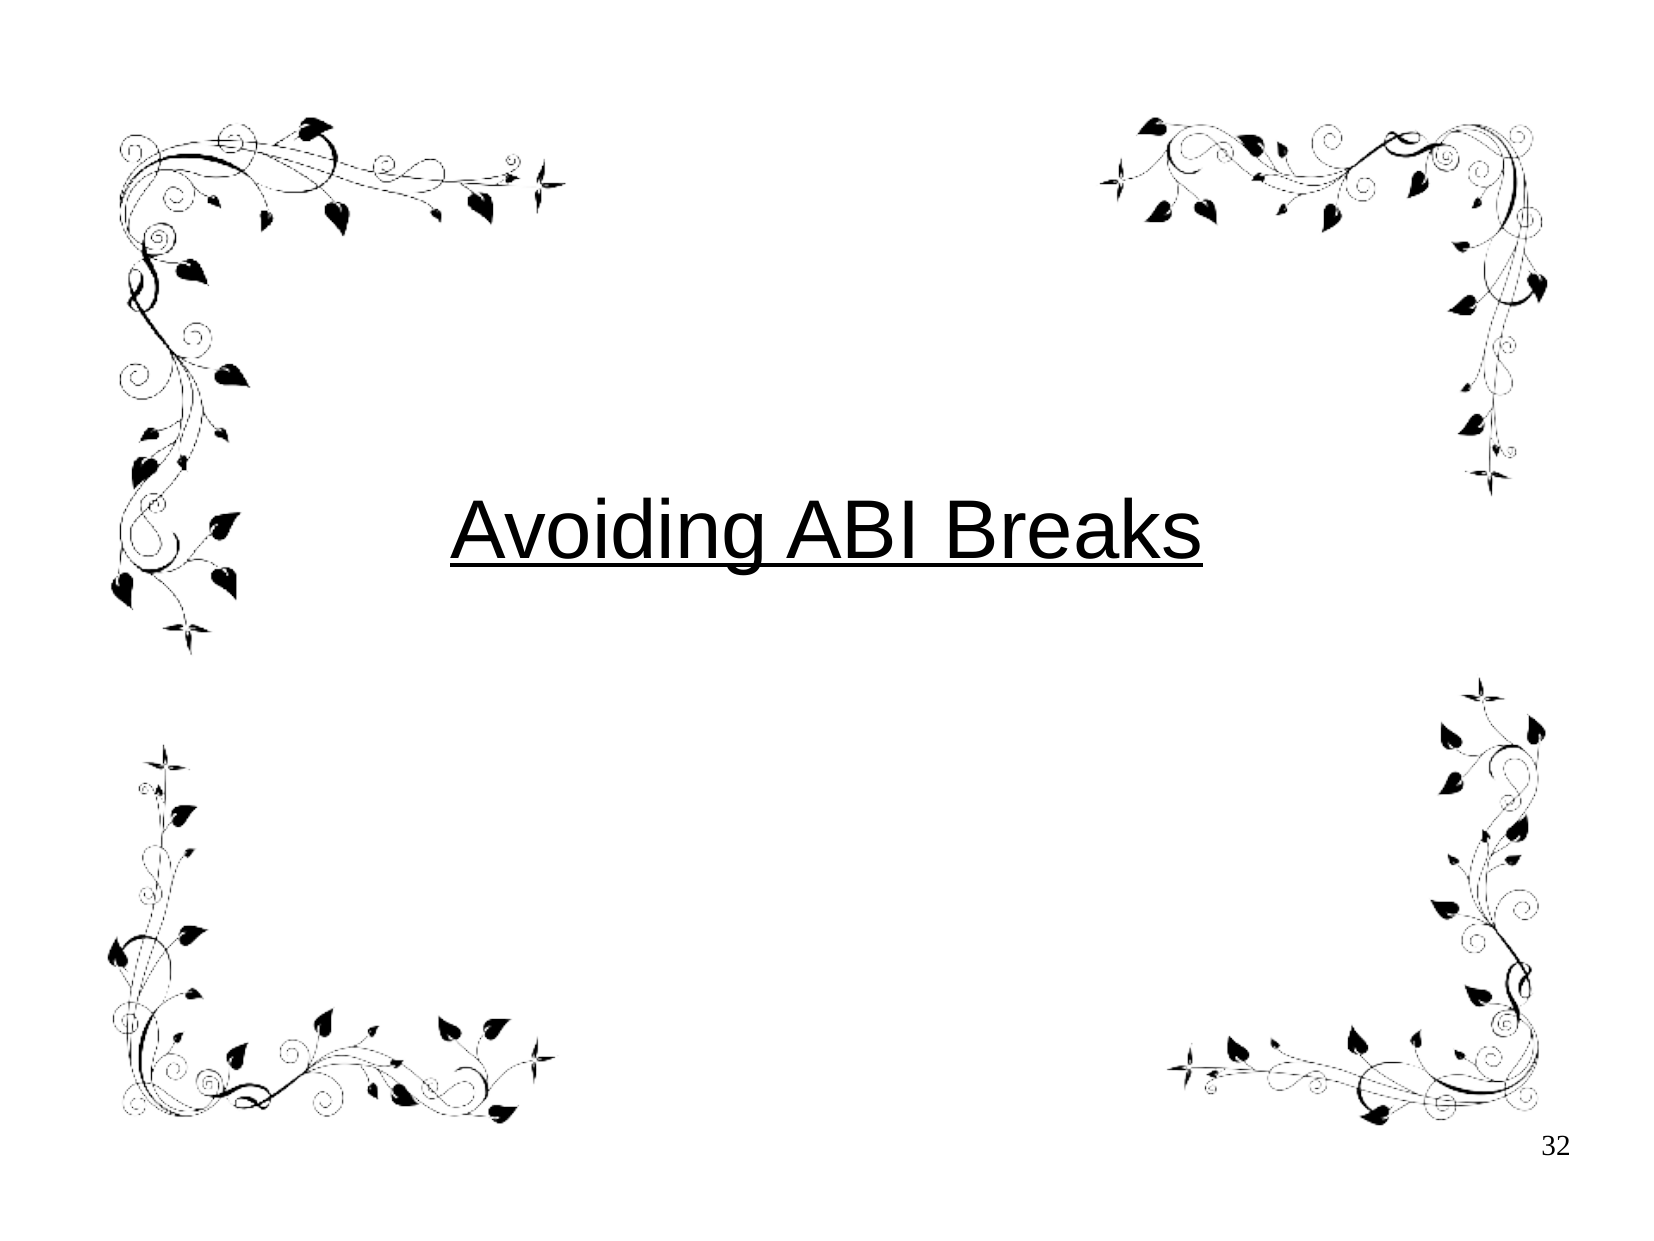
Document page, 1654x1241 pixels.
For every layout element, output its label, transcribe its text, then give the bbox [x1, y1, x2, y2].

subtitle Avoiding ABI Breaks [82, 49, 1571, 1010]
picture [101, 1010, 1553, 1131]
